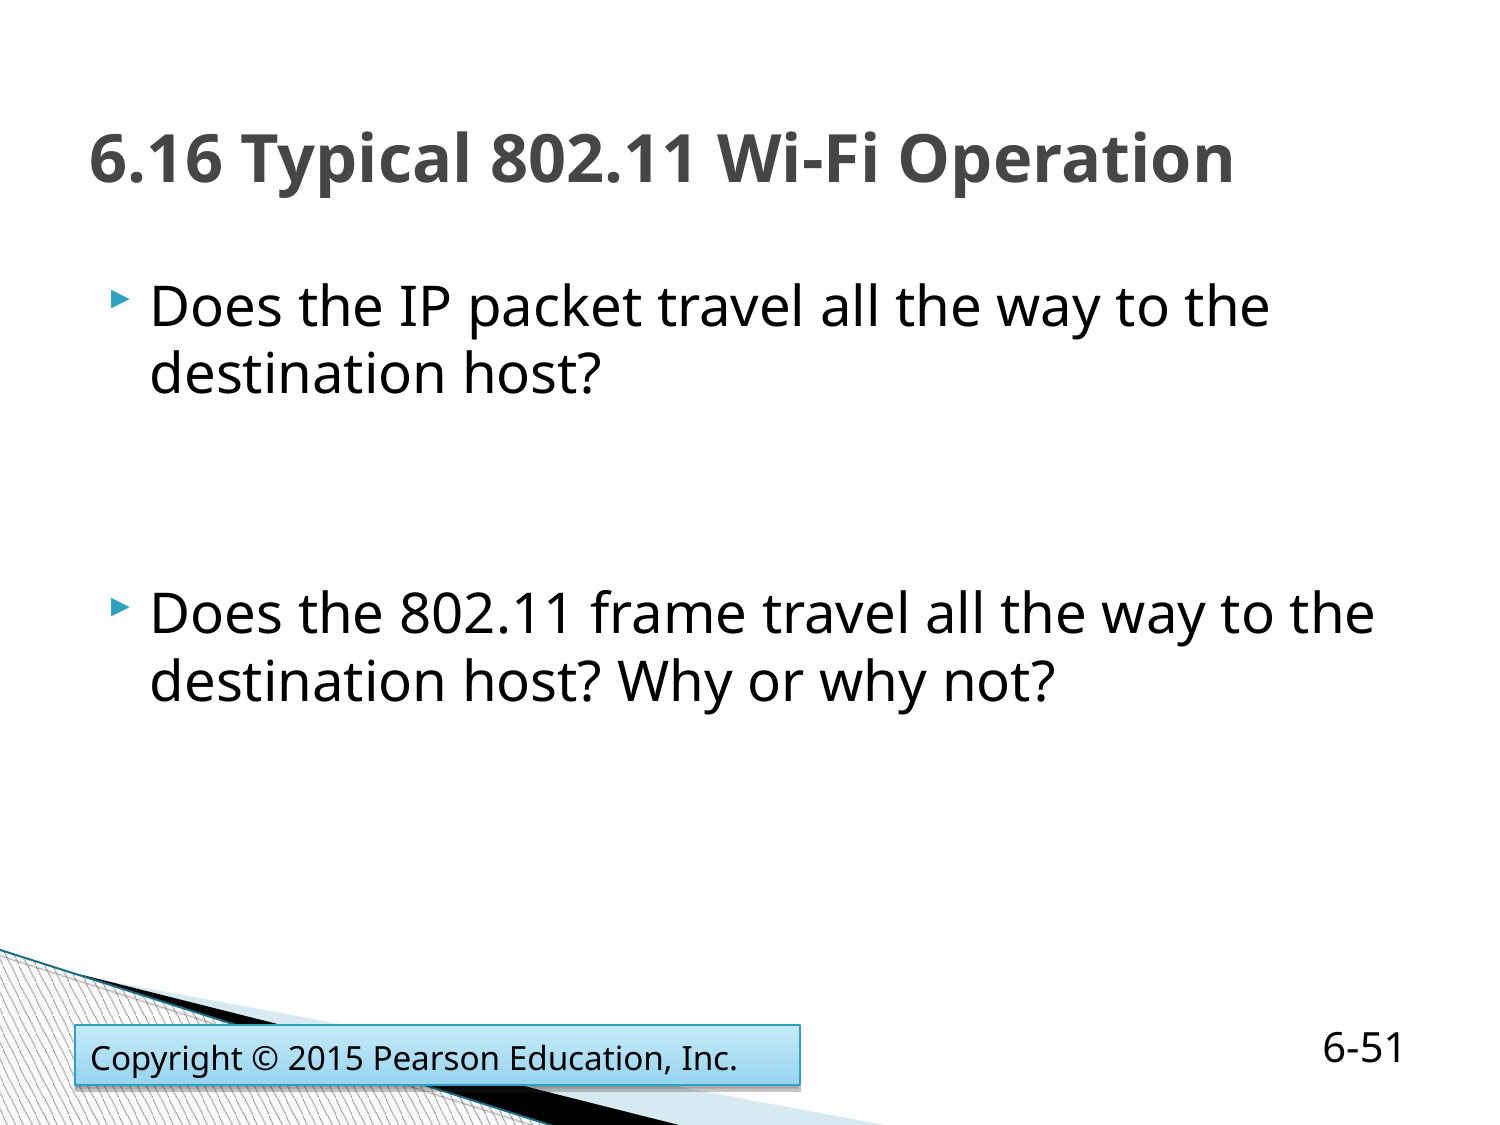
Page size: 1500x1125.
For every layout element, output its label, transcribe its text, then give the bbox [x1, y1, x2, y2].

footer Copyright © 2015 Pearson Education, Inc. [75, 1025, 800, 1085]
list Does the IP packet travel all the way to the destination host? Does the 802.11 frame travel all the way to the destination host? Why or why not? [75, 262, 1425, 986]
title 6.16 Typical 802.11 Wi-Fi Operation [75, 62, 1425, 250]
picture [0, 952, 543, 1125]
slide_number 6-1 [1250, 1025, 1423, 1085]
